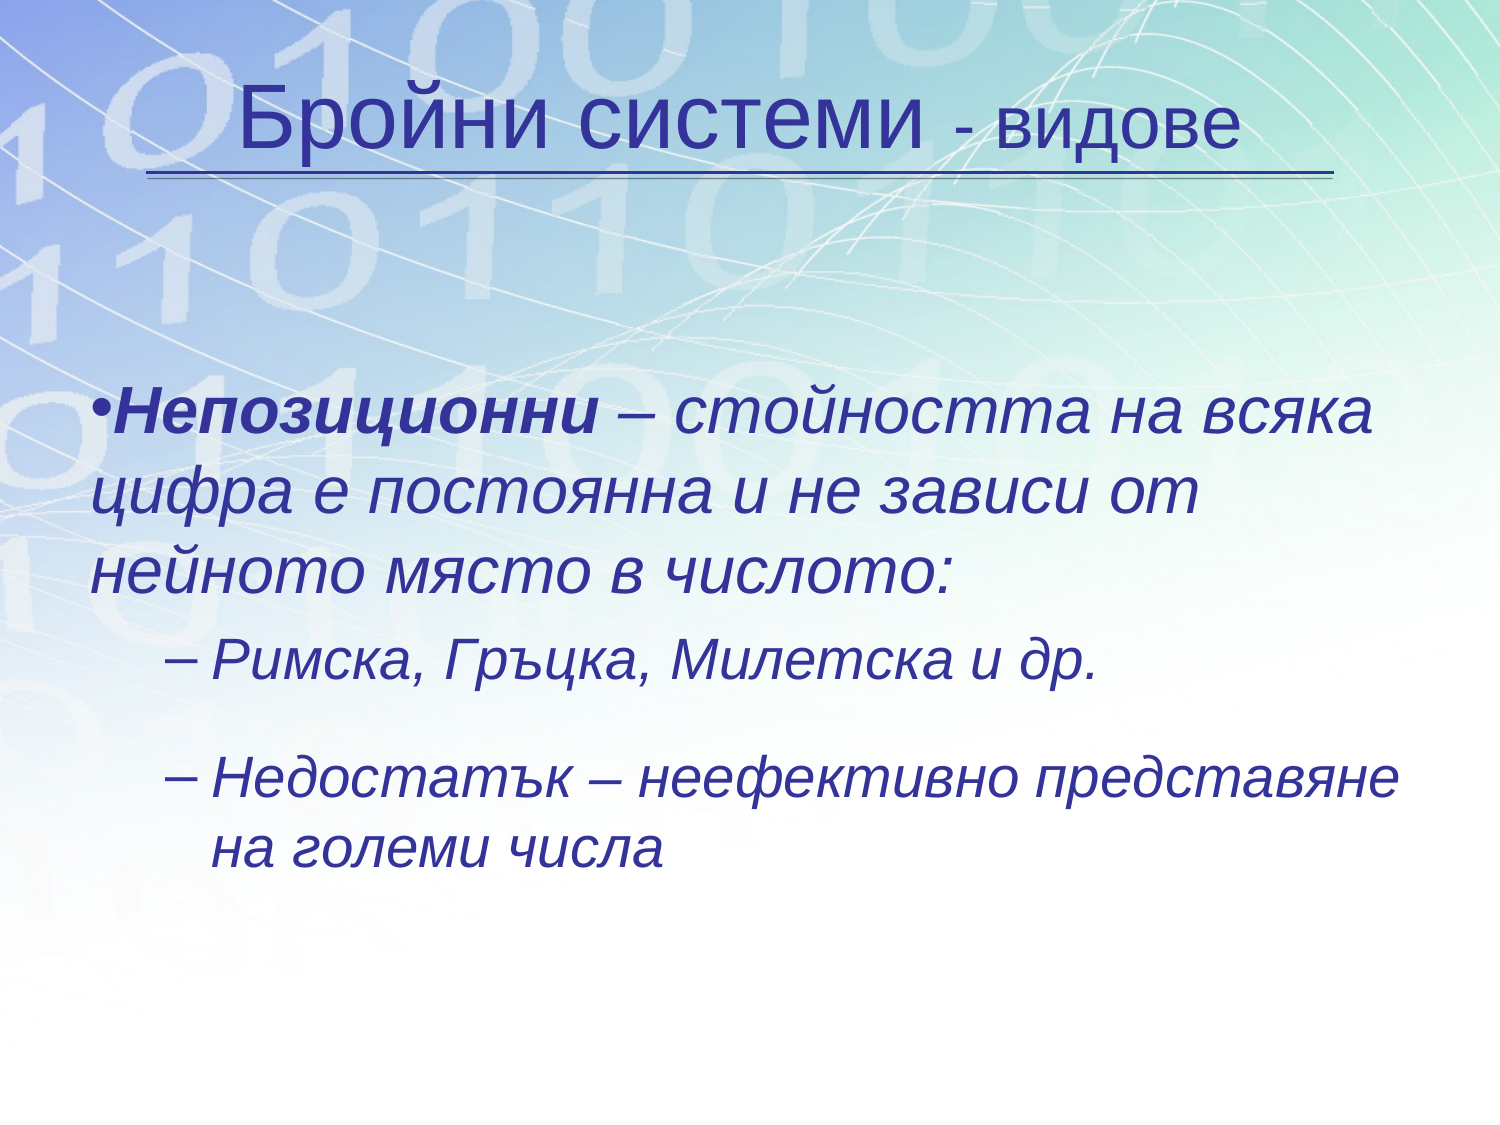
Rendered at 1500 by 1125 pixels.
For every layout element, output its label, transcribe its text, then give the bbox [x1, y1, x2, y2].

title Бройни системи - видове [64, 30, 1415, 192]
picture [0, 0, 1500, 1125]
list Непозиционни – стойността на всяка цифра е постоянна и не зависи от нейното място в числото: Римска, Гръцка, Милетска и др. Недостатък – неефективно представяне на големи числа [75, 262, 1426, 1059]
